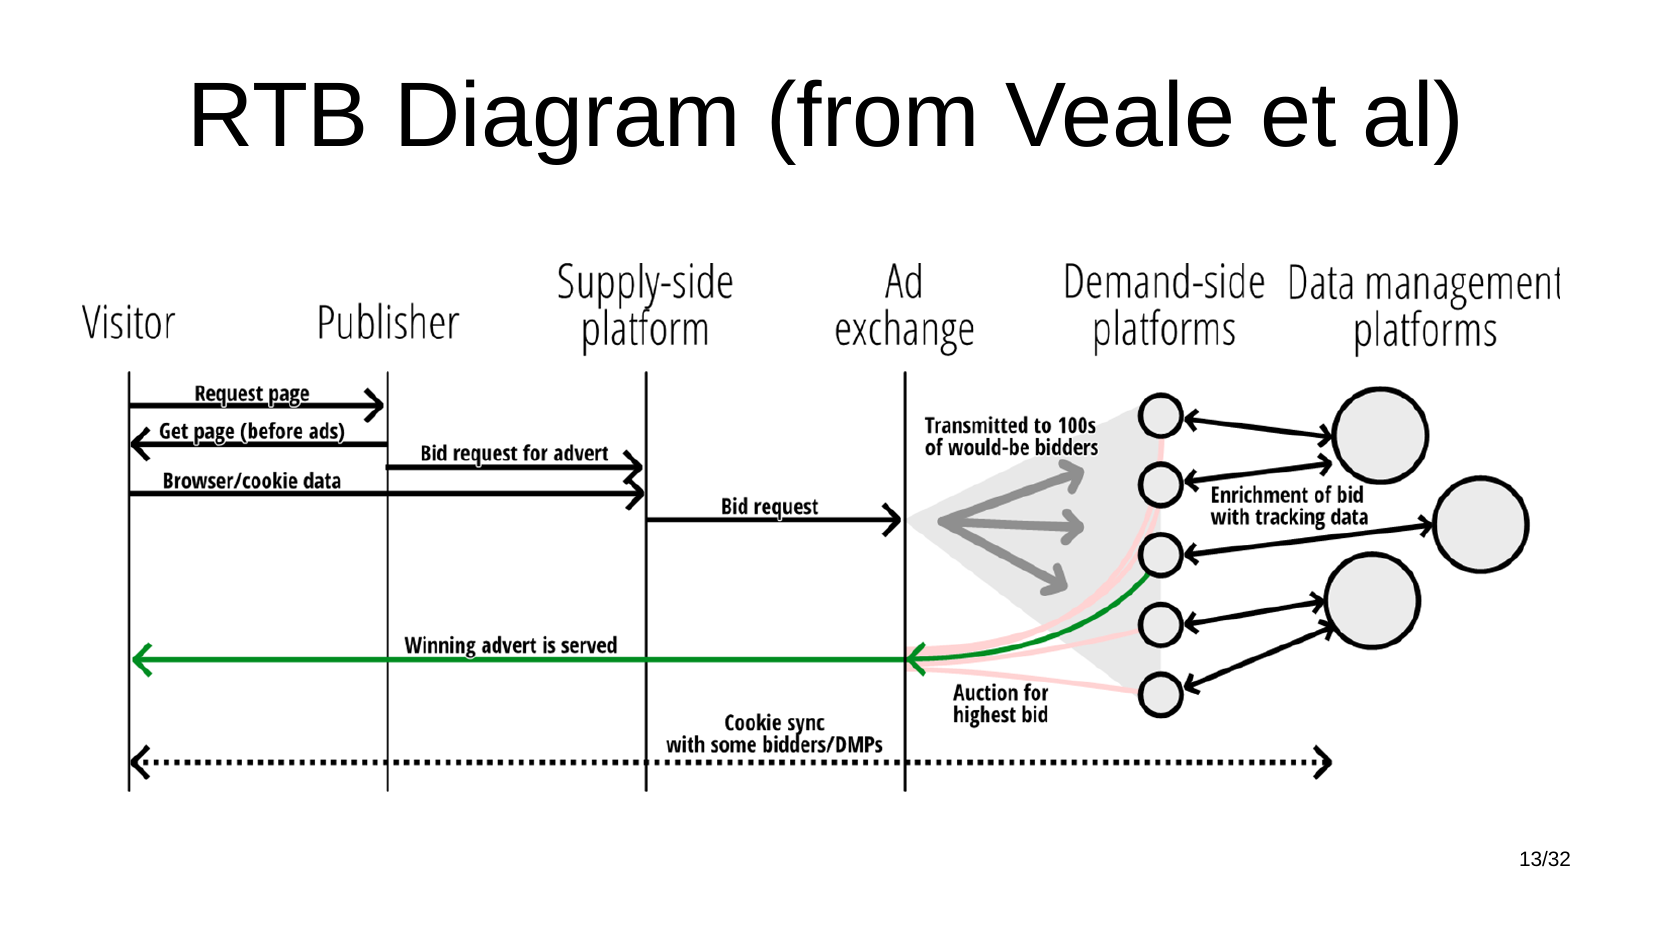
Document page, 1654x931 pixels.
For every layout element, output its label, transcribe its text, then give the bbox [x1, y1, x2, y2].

title RTB Diagram (from Veale et al) [82, 37, 1571, 193]
picture [82, 263, 1560, 792]
